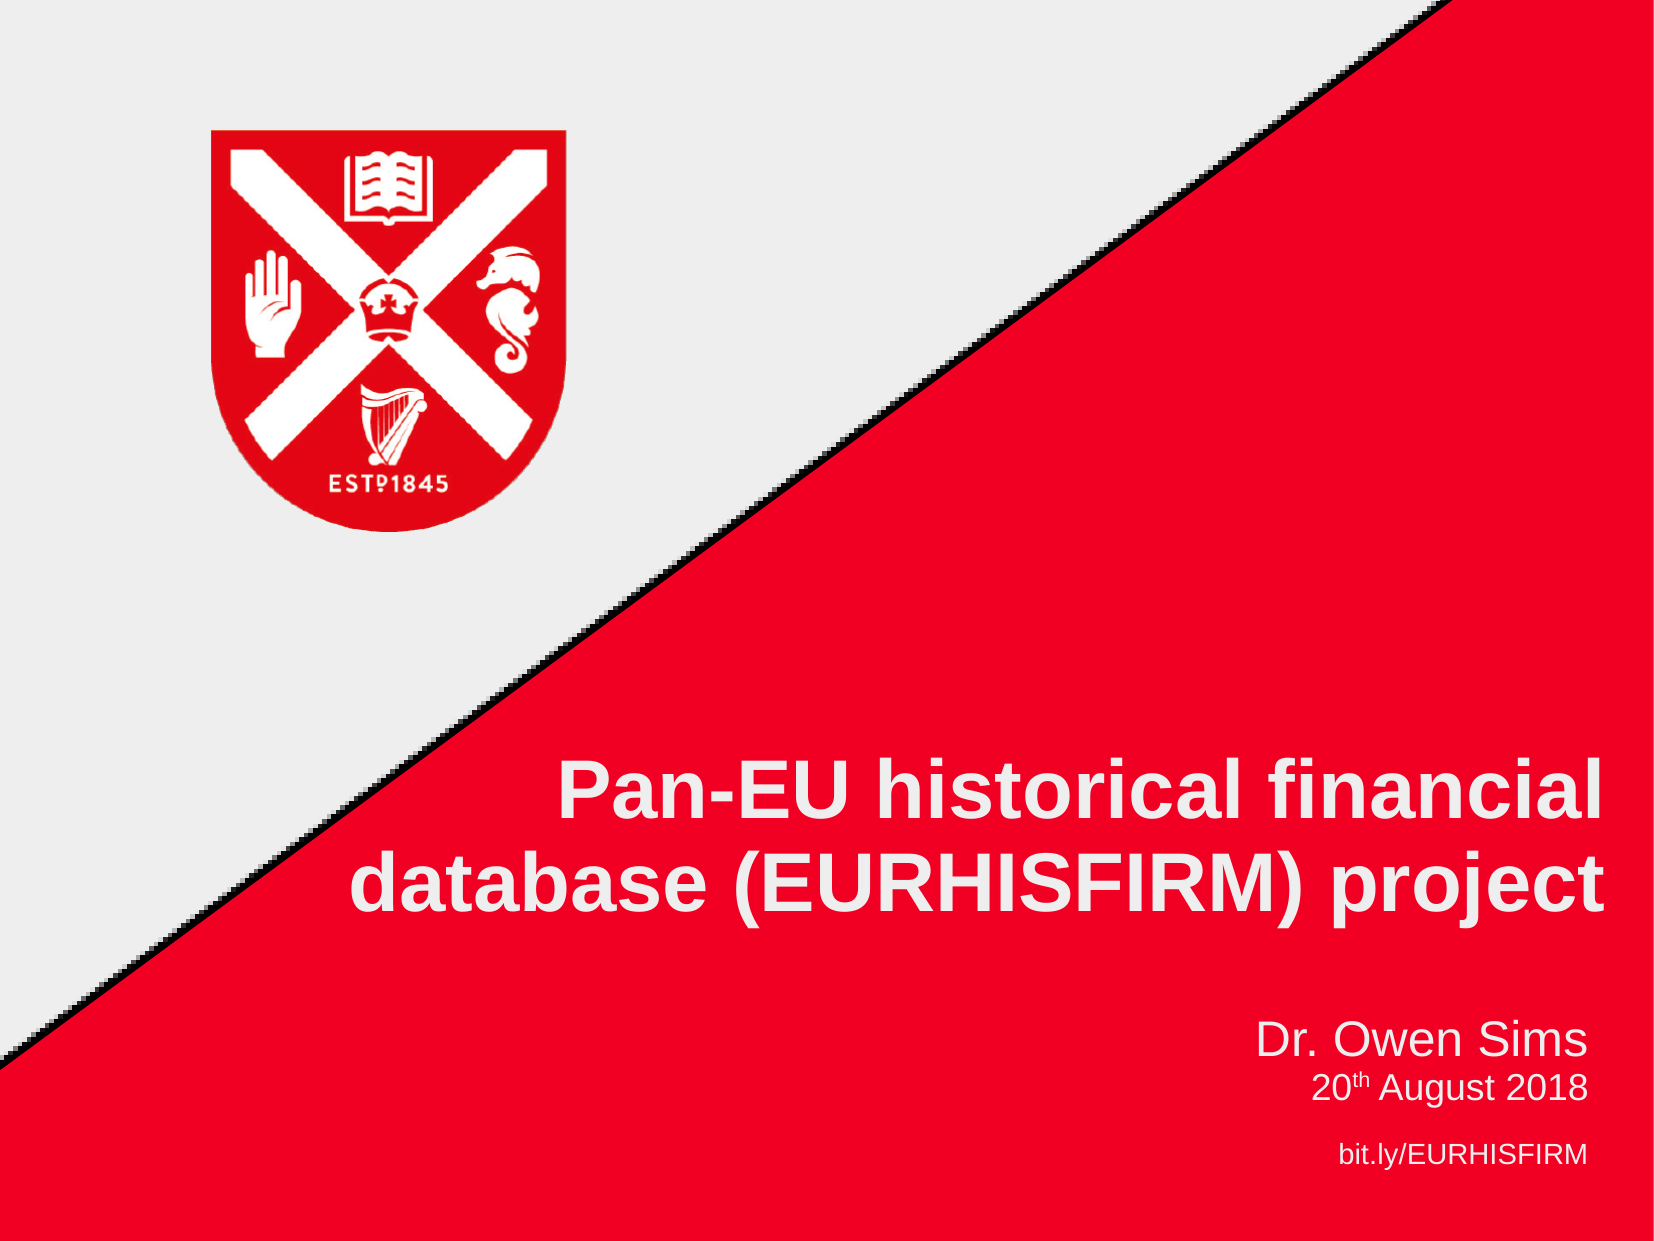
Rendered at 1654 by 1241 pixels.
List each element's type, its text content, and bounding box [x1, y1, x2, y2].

text_box bit.ly/EURHISFIRM [1269, 1122, 1589, 1187]
picture [188, 129, 591, 532]
title Pan-EU historical financial database (EURHISFIRM) project [318, 696, 1607, 976]
title [0, 0, 1654, 1241]
subtitle Dr. Owen Sims 20th August 2018 [998, 950, 1589, 1169]
